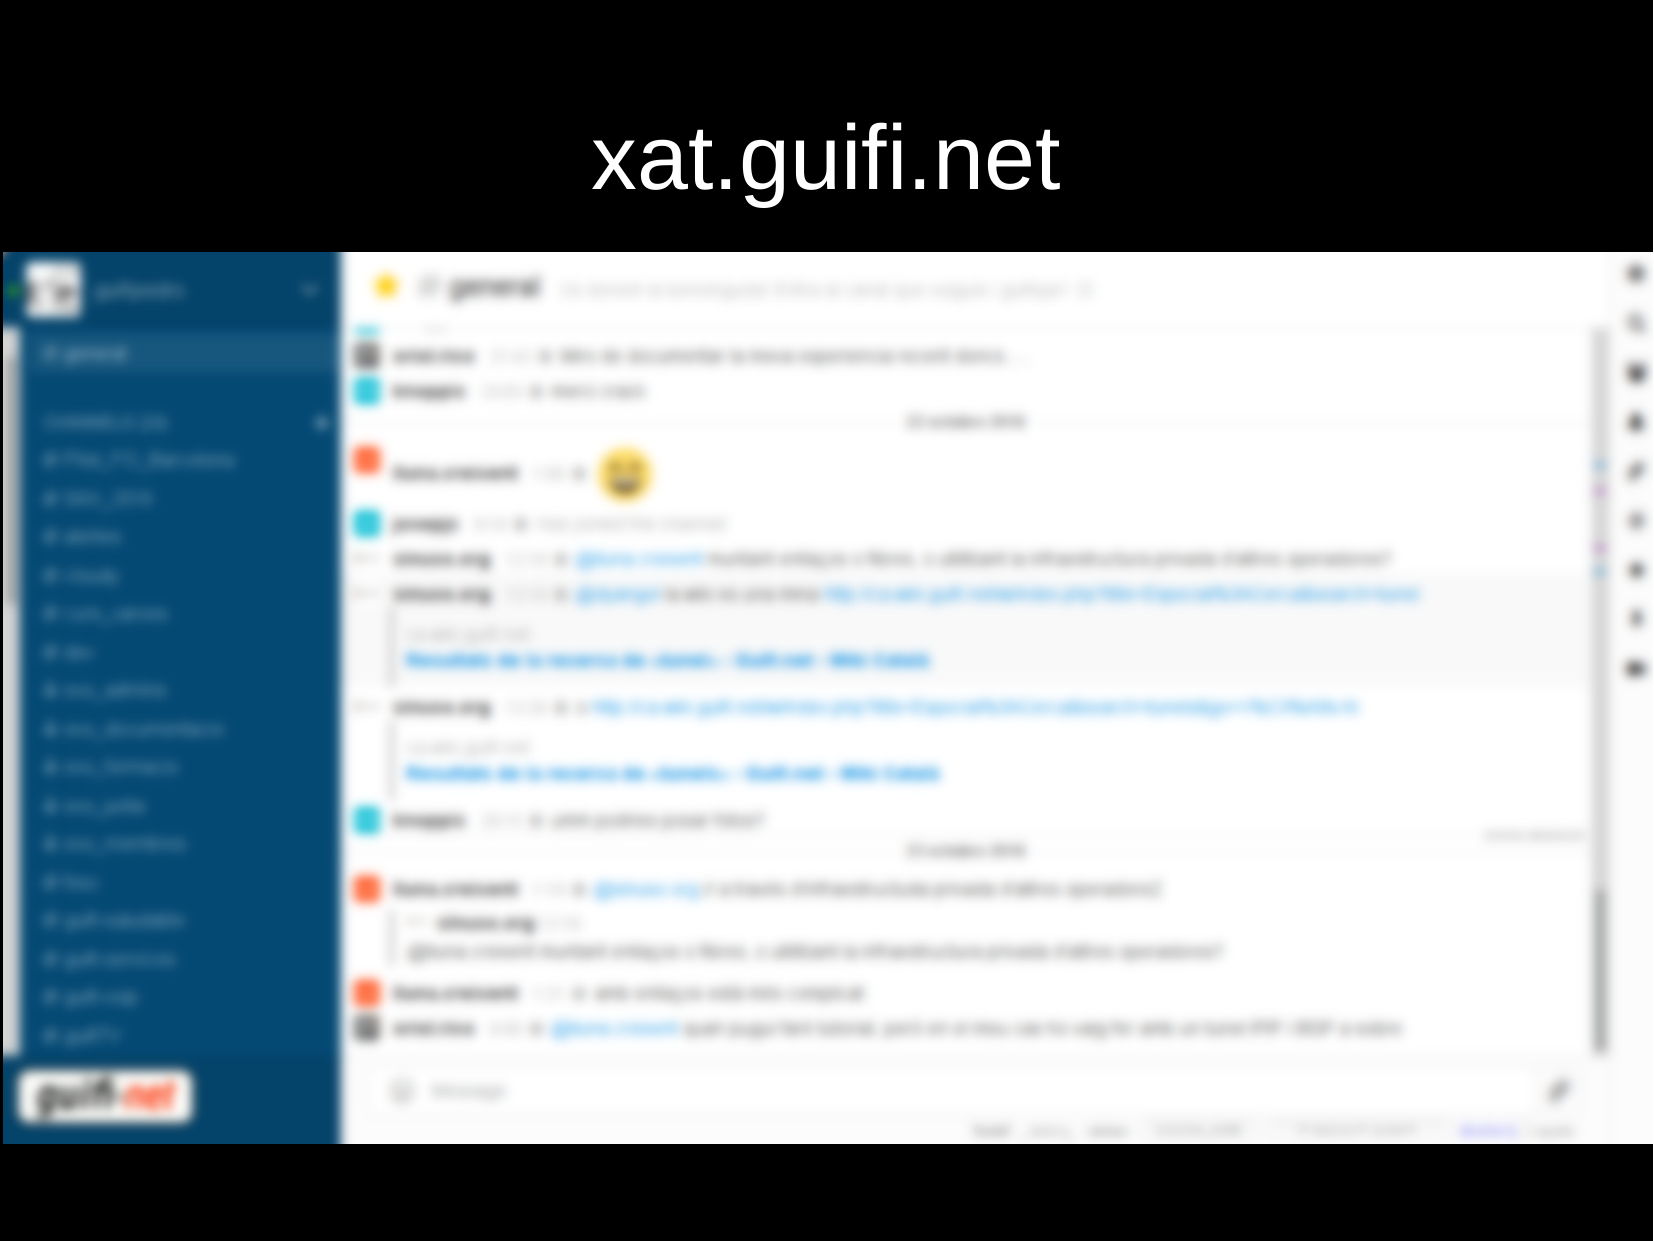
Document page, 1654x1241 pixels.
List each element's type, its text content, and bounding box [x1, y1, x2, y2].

text_box xat.guifi.net [82, 49, 1571, 252]
picture [3, 252, 1654, 1144]
